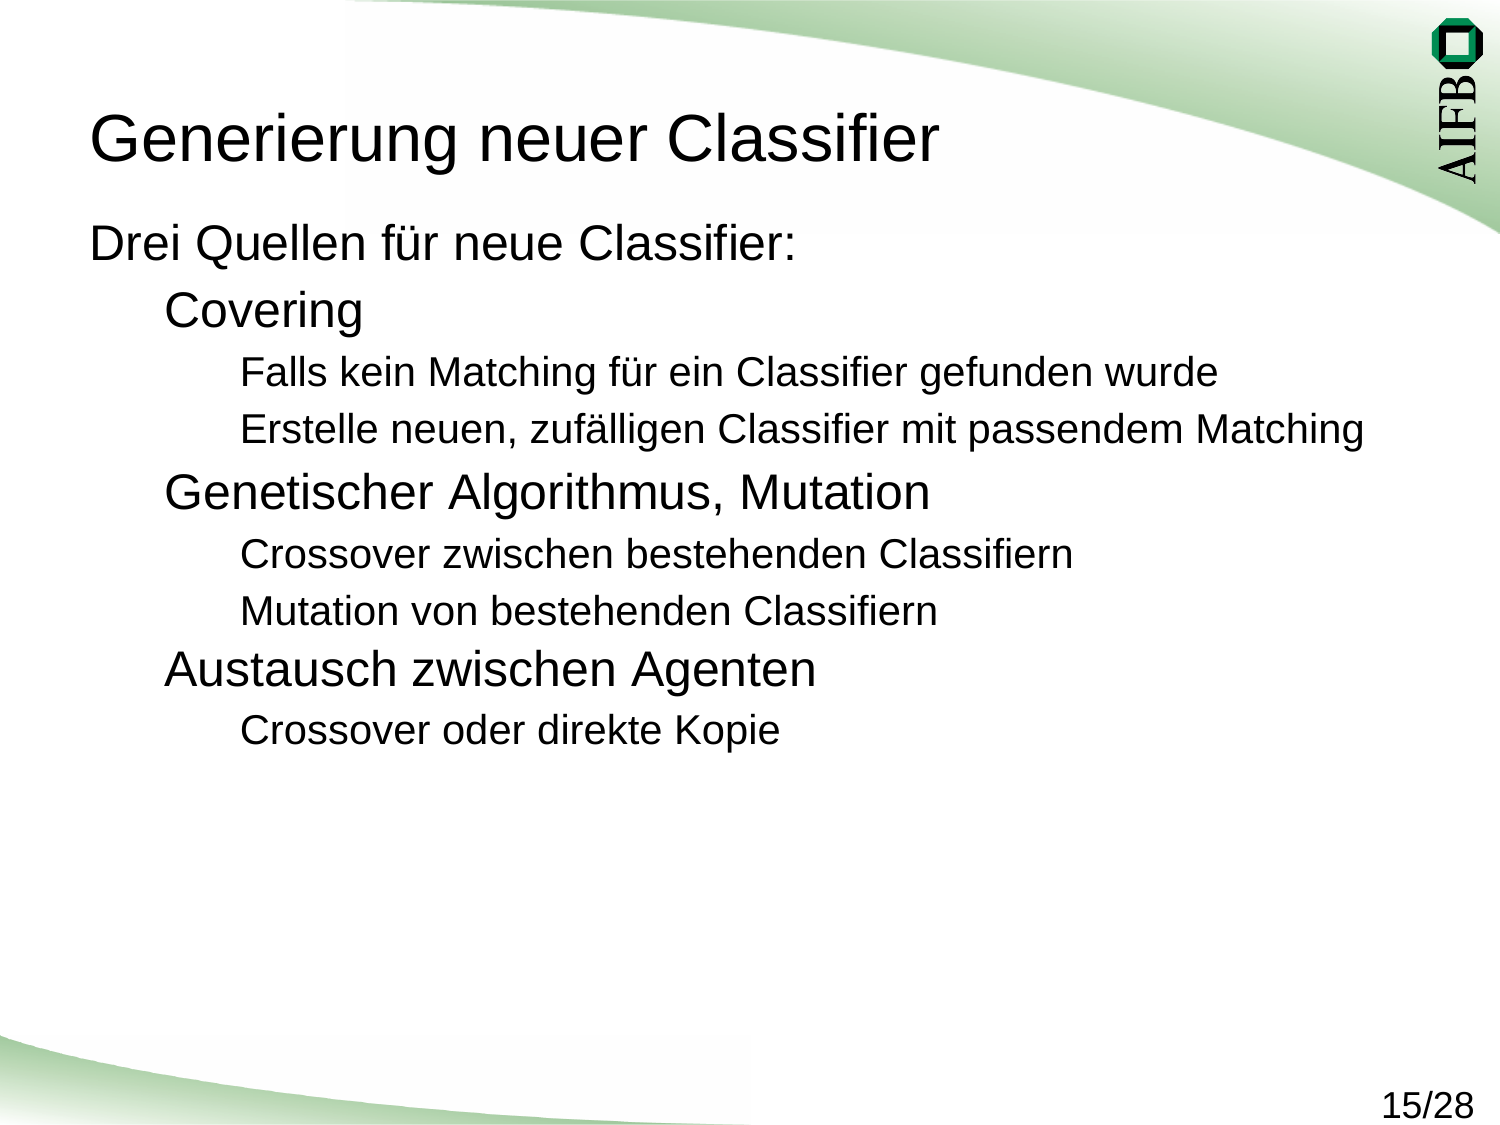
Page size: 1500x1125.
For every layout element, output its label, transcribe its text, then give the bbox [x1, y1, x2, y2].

picture [345, 0, 1500, 234]
picture [0, 1035, 751, 1125]
title Generierung neuer Classifier [75, 45, 958, 212]
list Drei Quellen für neue Classifier: Covering Falls kein Matching für ein Classifier gefunden wurde Erstelle neuen, zufälligen Classifier mit passendem Matching Genetischer Algorithmus, Mutation Crossover zwischen bestehenden Classifiern Mutation von bestehenden Classifiern Austausch zwischen Agenten Crossover oder direkte Kopie [75, 212, 1426, 801]
